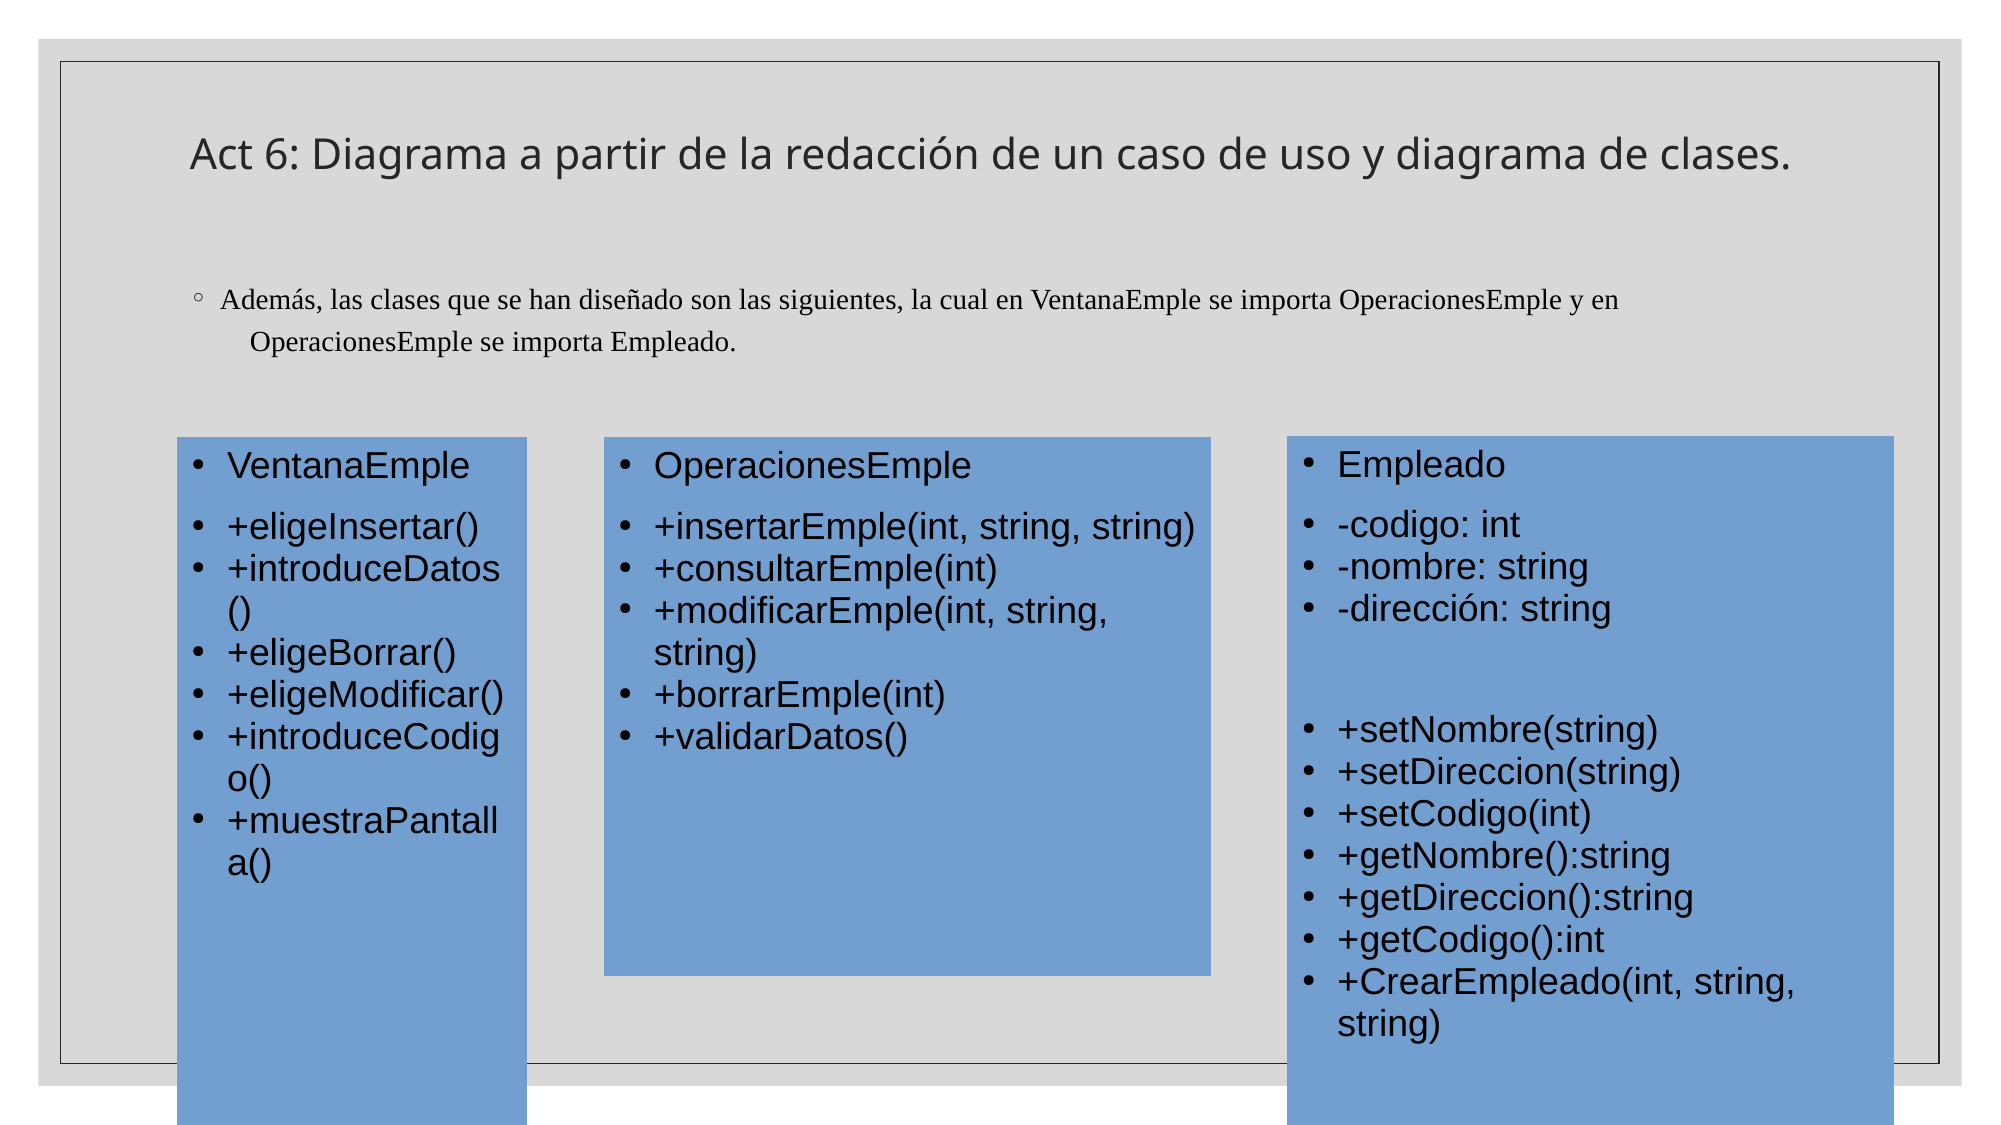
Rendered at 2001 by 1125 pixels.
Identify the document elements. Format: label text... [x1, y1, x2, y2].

table_cell +setNombre(string) +setDireccion(string) +setCodigo(int) +getNombre():string +getDireccion():string +getCodigo():int +CrearEmpleado(int, string, string) [1287, 701, 1894, 1125]
table_cell +insertarEmple(int, string, string) +consultarEmple(int) +modificarEmple(int, string, string) +borrarEmple(int) +validarDatos() [604, 498, 1211, 976]
table_cell +eligeInsertar() +introduceDatos() +eligeBorrar() +eligeModificar() +introduceCodigo() +muestraPantalla() [177, 498, 527, 1125]
list Además, las clases que se han diseñado son las siguientes, la cual en VentanaEmple se importa OperacionesEmple y en OperacionesEmple se importa Empleado. [174, 265, 1825, 977]
table_cell -codigo: int -nombre: string -dirección: string [1287, 496, 1894, 701]
table_header Empleado [1287, 436, 1894, 496]
table_header VentanaEmple [177, 437, 527, 498]
table_header OperacionesEmple [604, 437, 1211, 498]
title Act 6: Diagrama a partir de la redacción de un caso de uso y diagrama de clases. [174, 105, 1825, 207]
